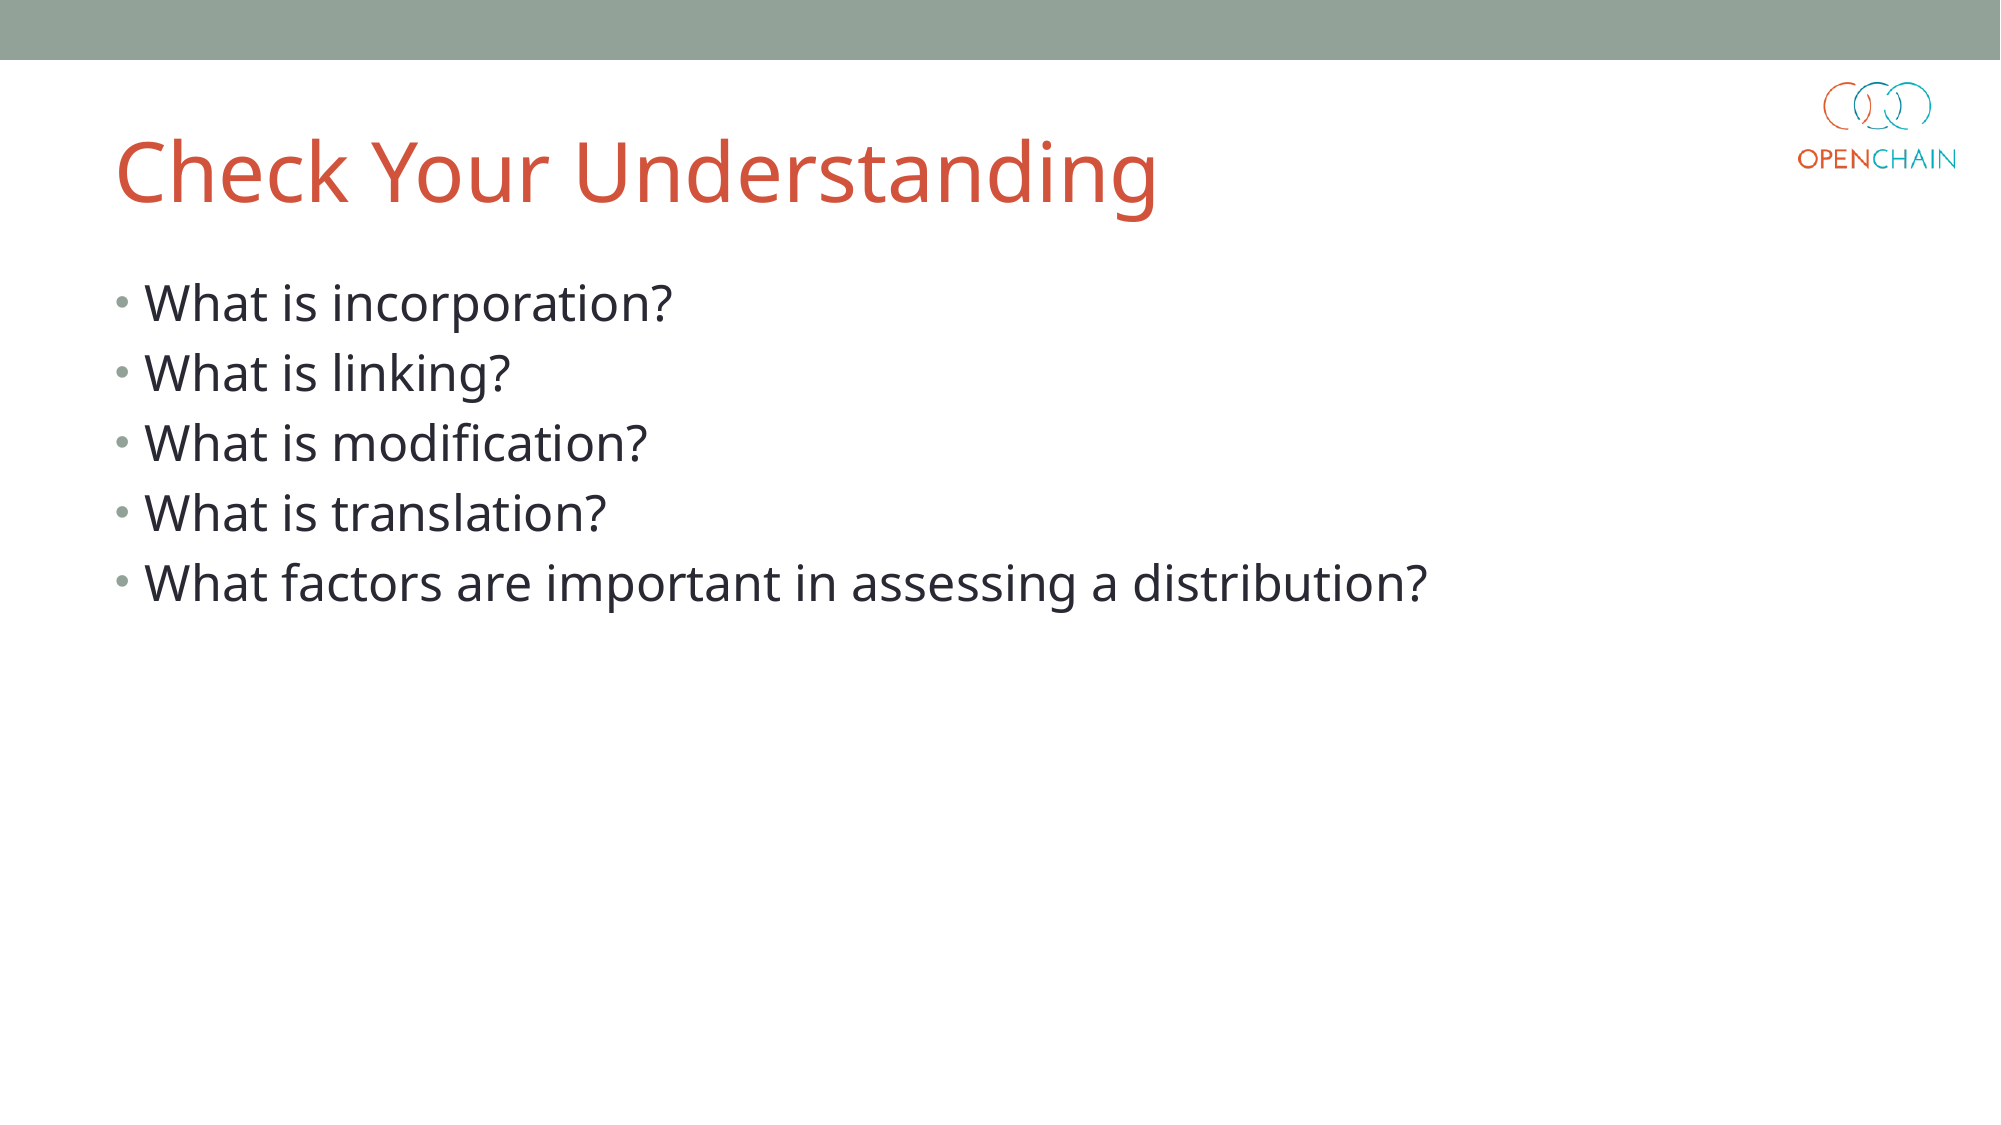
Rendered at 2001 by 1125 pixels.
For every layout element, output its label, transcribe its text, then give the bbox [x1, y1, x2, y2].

title Check Your Understanding [99, 87, 1900, 250]
picture [1798, 82, 1955, 169]
list What is incorporation? What is linking? What is modification? What is translation? What factors are important in assessing a distribution? [99, 263, 1900, 1064]
